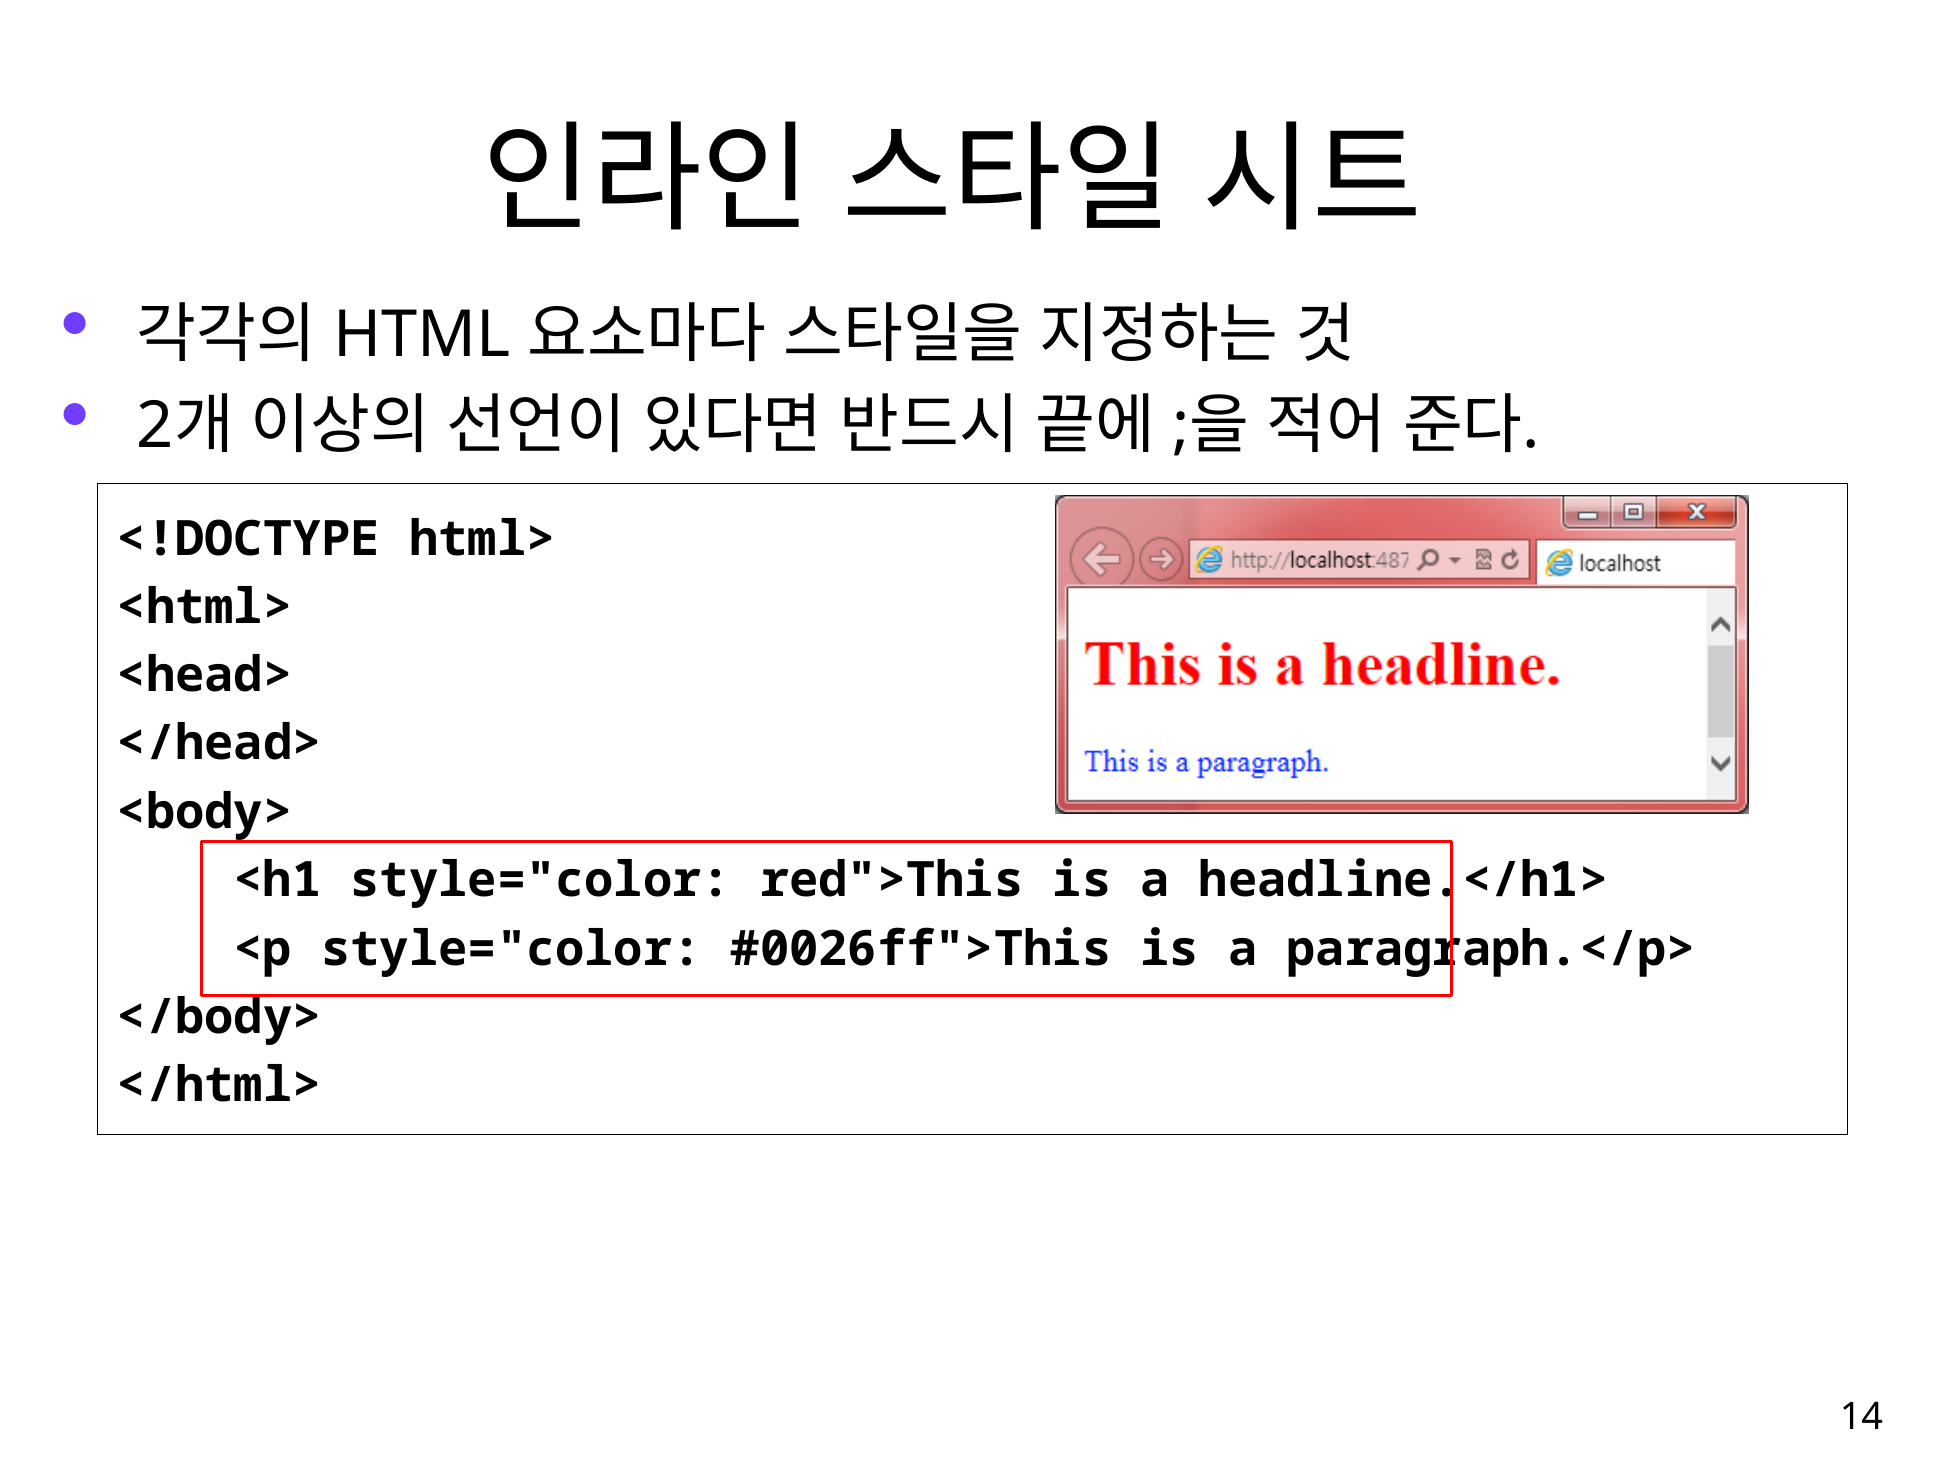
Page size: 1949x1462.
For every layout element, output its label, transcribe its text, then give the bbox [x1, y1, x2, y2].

title 인라인 스타일 시트 [156, 92, 1749, 255]
slide_number 20 [1496, 1372, 1899, 1462]
picture [1055, 495, 1749, 814]
text_box <!DOCTYPE html> <html> <head> </head> <body> <h1 style="color: red">This is a headline.</h1> <p style="color: #0026ff">This is a paragraph.</p> </body> </html> [97, 483, 1848, 1135]
list 각각의 HTML 요소마다 스타일을 지정하는 것 2개 이상의 선언이 있다면 반드시 끝에 ;을 적어 준다. [48, 284, 1897, 1343]
